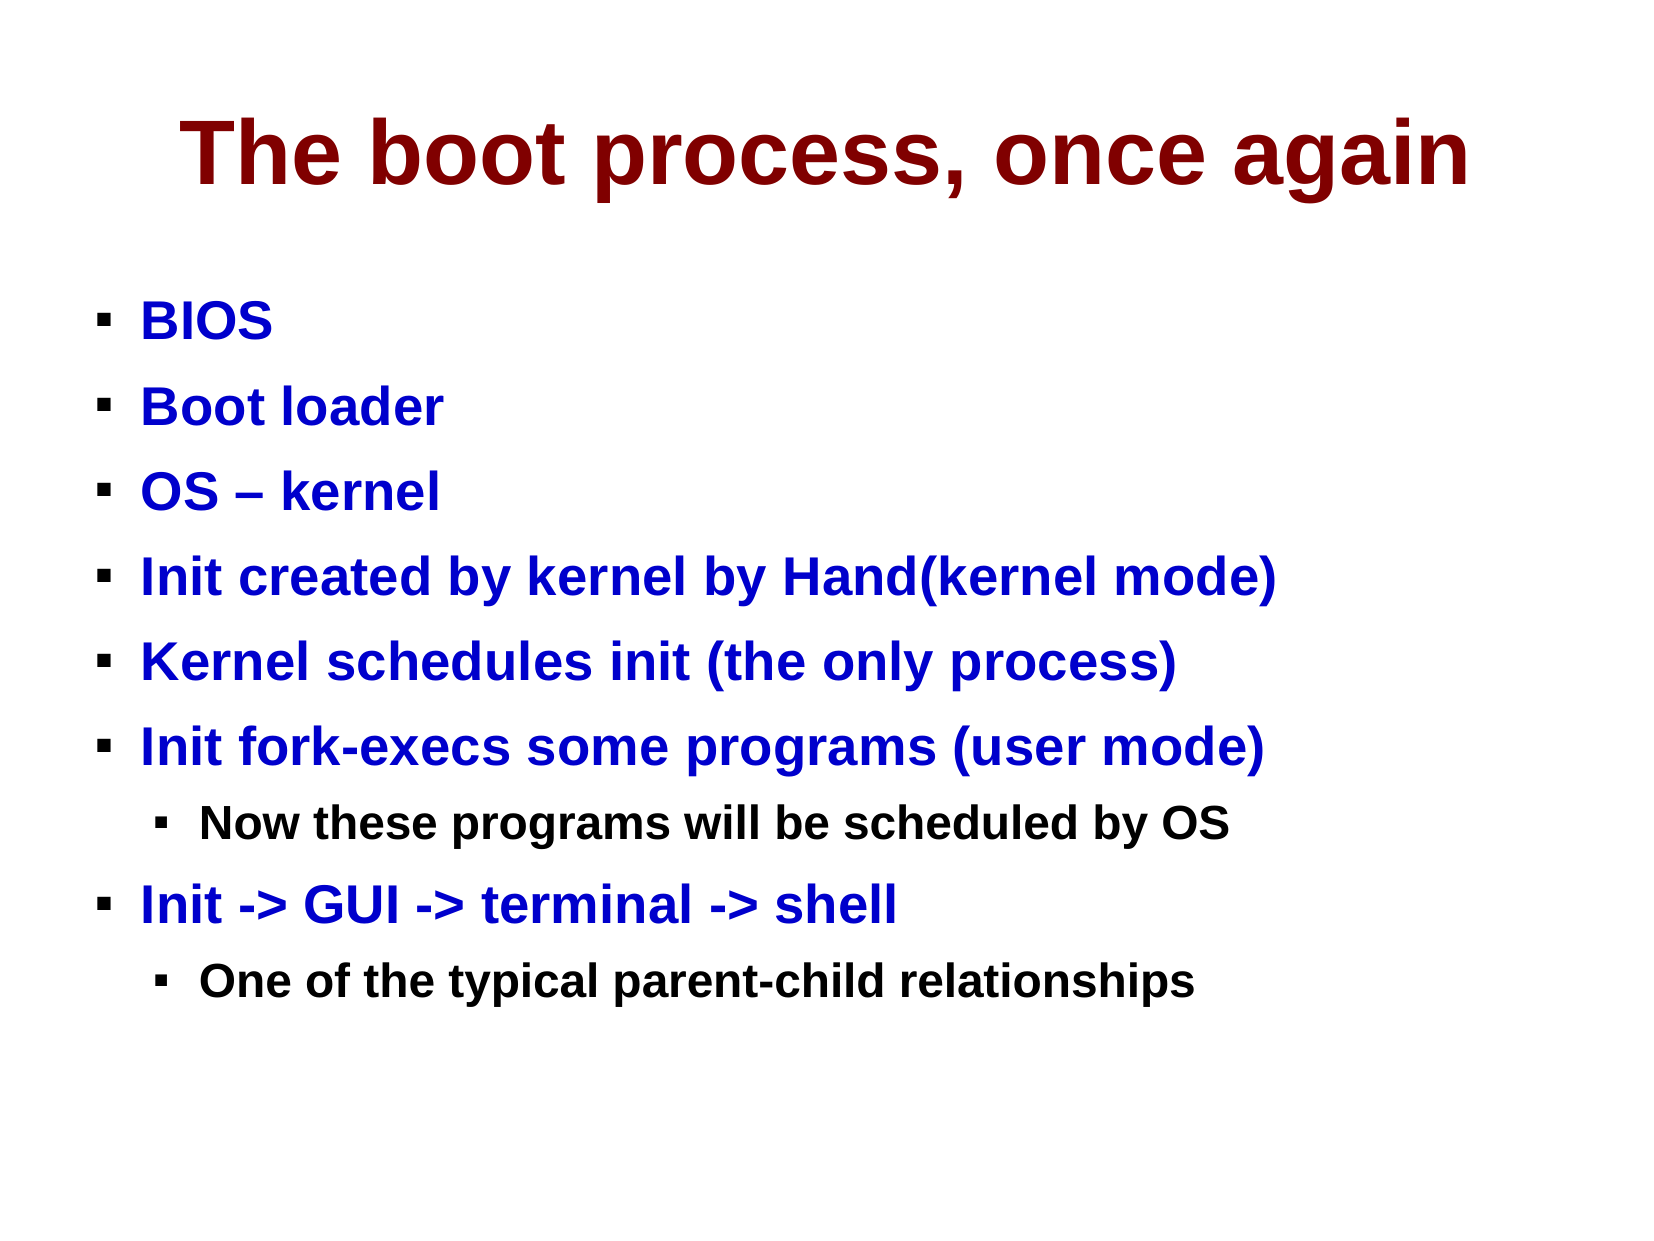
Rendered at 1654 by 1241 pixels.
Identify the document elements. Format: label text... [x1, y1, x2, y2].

title The boot process, once again [82, 49, 1571, 257]
list BIOS Boot loader OS – kernel Init created by kernel by Hand(kernel mode) Kernel schedules init (the only process) Init fork-execs some programs (user mode) Now these programs will be scheduled by OS Init -> GUI -> terminal -> shell One of the typical parent-child relationships [82, 290, 1571, 1010]
